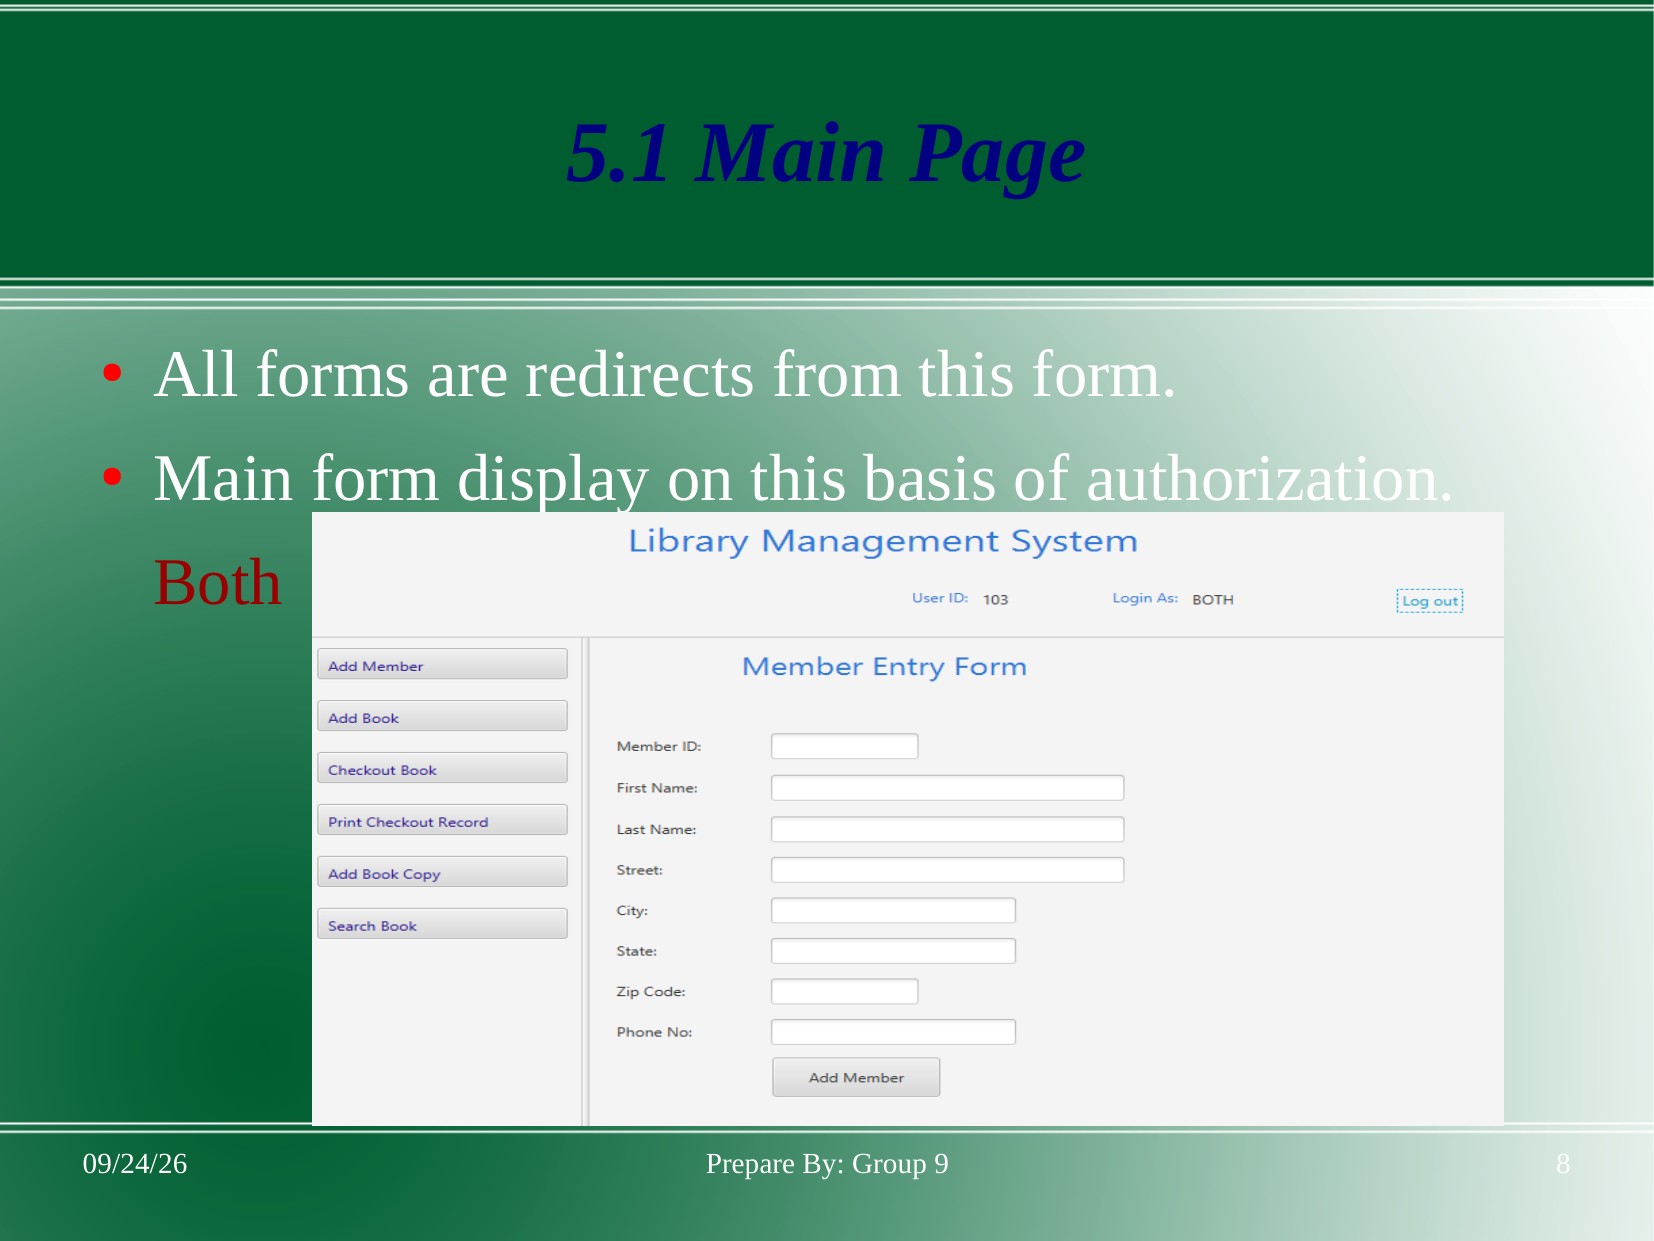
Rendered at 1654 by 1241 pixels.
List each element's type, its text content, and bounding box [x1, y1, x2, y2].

list All forms are redirects from this form. Main form display on this basis of authorization. Both [82, 337, 1571, 1052]
picture [0, 0, 1654, 1241]
title 5.1 Main Page [82, 49, 1571, 257]
